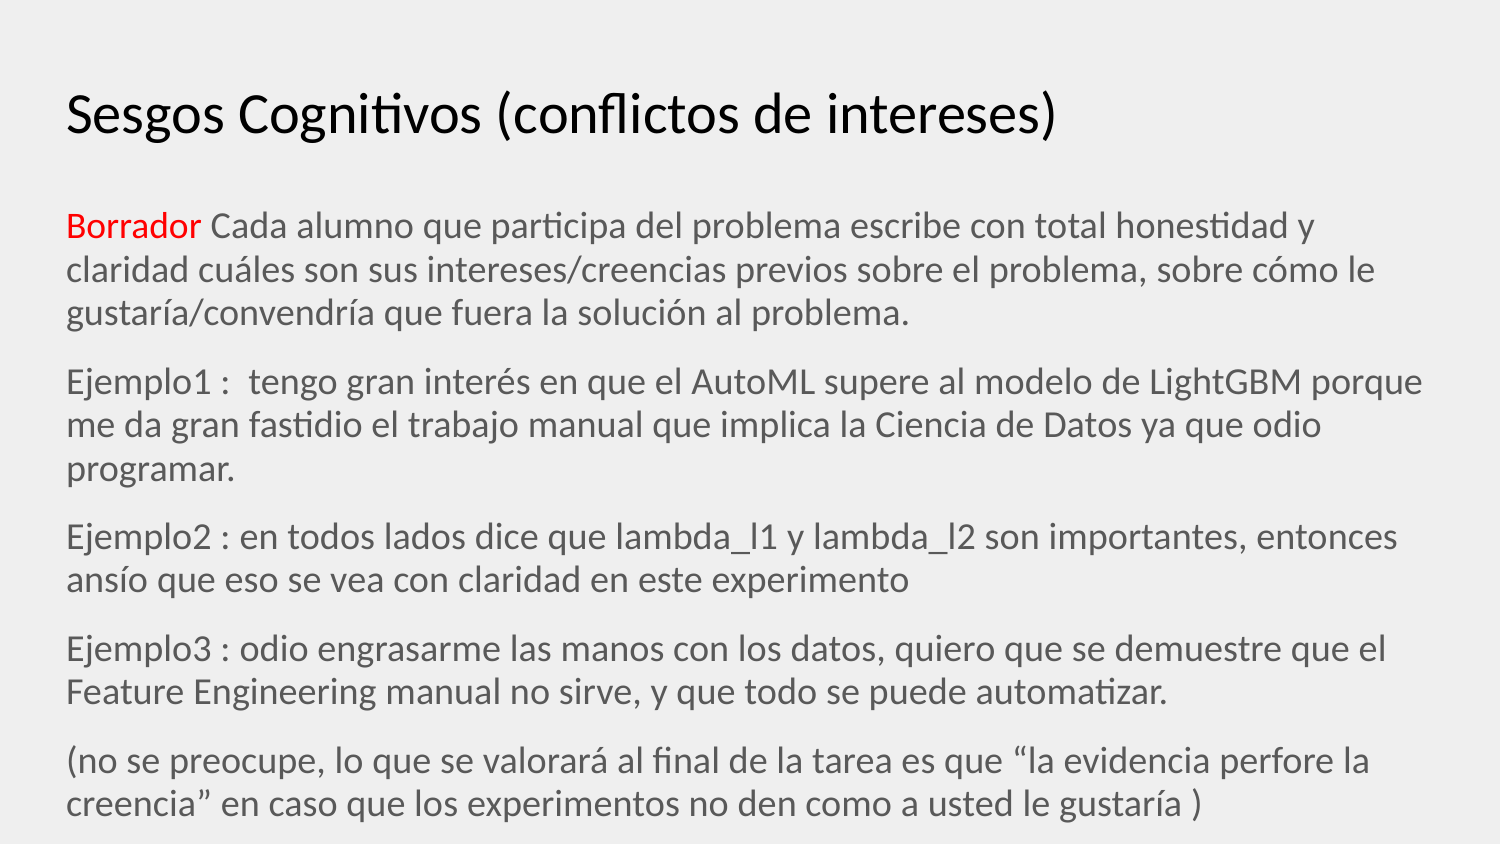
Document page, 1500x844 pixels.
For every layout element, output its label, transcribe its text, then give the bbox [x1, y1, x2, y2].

title Sesgos Cognitivos (conflictos de intereses) [51, 74, 1449, 169]
list Borrador Cada alumno que participa del problema escribe con total honestidad y claridad cuáles son sus intereses/creencias previos sobre el problema, sobre cómo le gustaría/convendría que fuera la solución al problema. Ejemplo1 : tengo gran interés en que el AutoML supere al modelo de LightGBM porque me da gran fastidio el trabajo manual que implica la Ciencia de Datos ya que odio programar. Ejemplo2 : en todos lados dice que lambda_l1 y lambda_l2 son importantes, entonces ansío que eso se vea con claridad en este experimento Ejemplo3 : odio engrasarme las manos con los datos, quiero que se demuestre que el Feature Engineering manual no sirve, y que todo se puede automatizar. (no se preocupe, lo que se valorará al final de la tarea es que “la evidencia perfore la creencia” en caso que los experimentos no den como a usted le gustaría ) [51, 189, 1449, 831]
